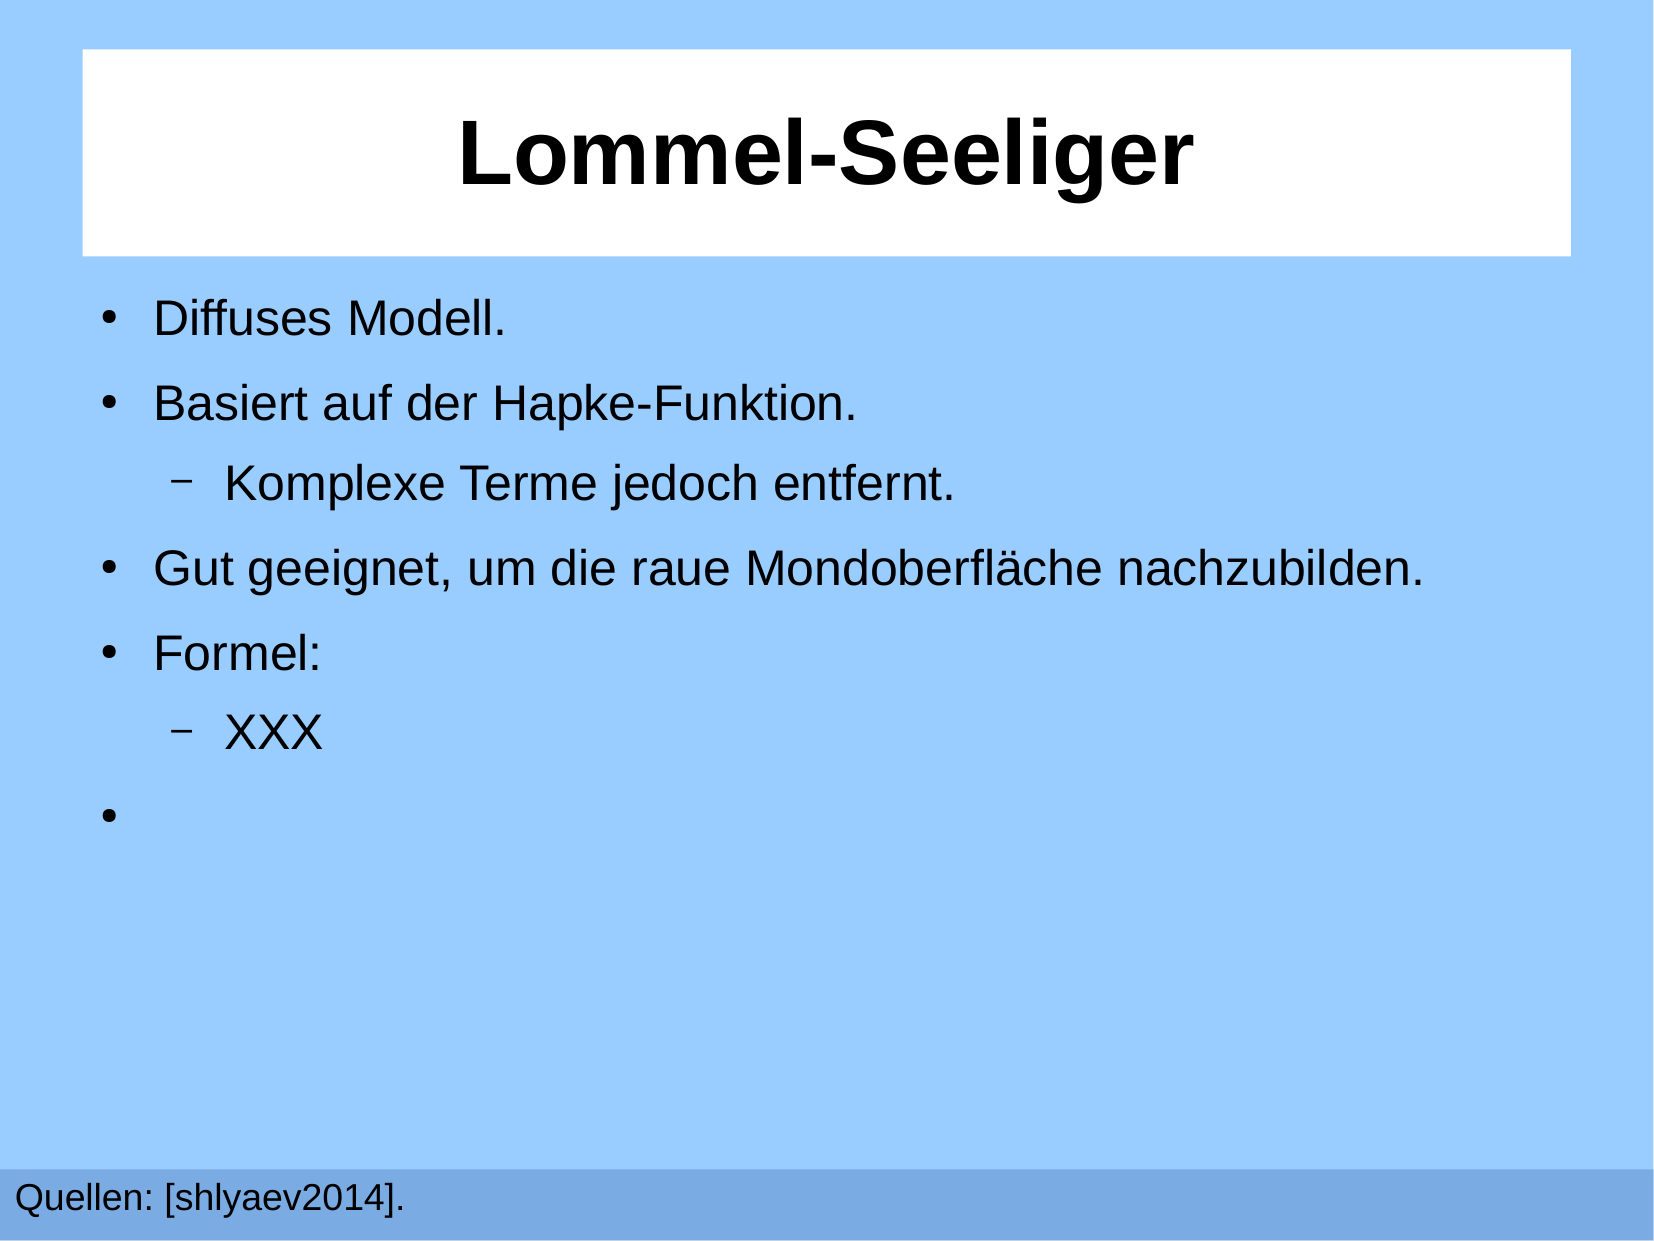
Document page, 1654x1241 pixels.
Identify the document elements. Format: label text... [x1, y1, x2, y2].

text_box Quellen: [shlyaev2014]. [0, 1169, 1654, 1241]
title Lommel-Seeliger [82, 49, 1571, 257]
list Diffuses Modell. Basiert auf der Hapke-Funktion. Komplexe Terme jedoch entfernt. Gut geeignet, um die raue Mondoberfläche nachzubilden. Formel: XXX [82, 290, 1571, 1169]
